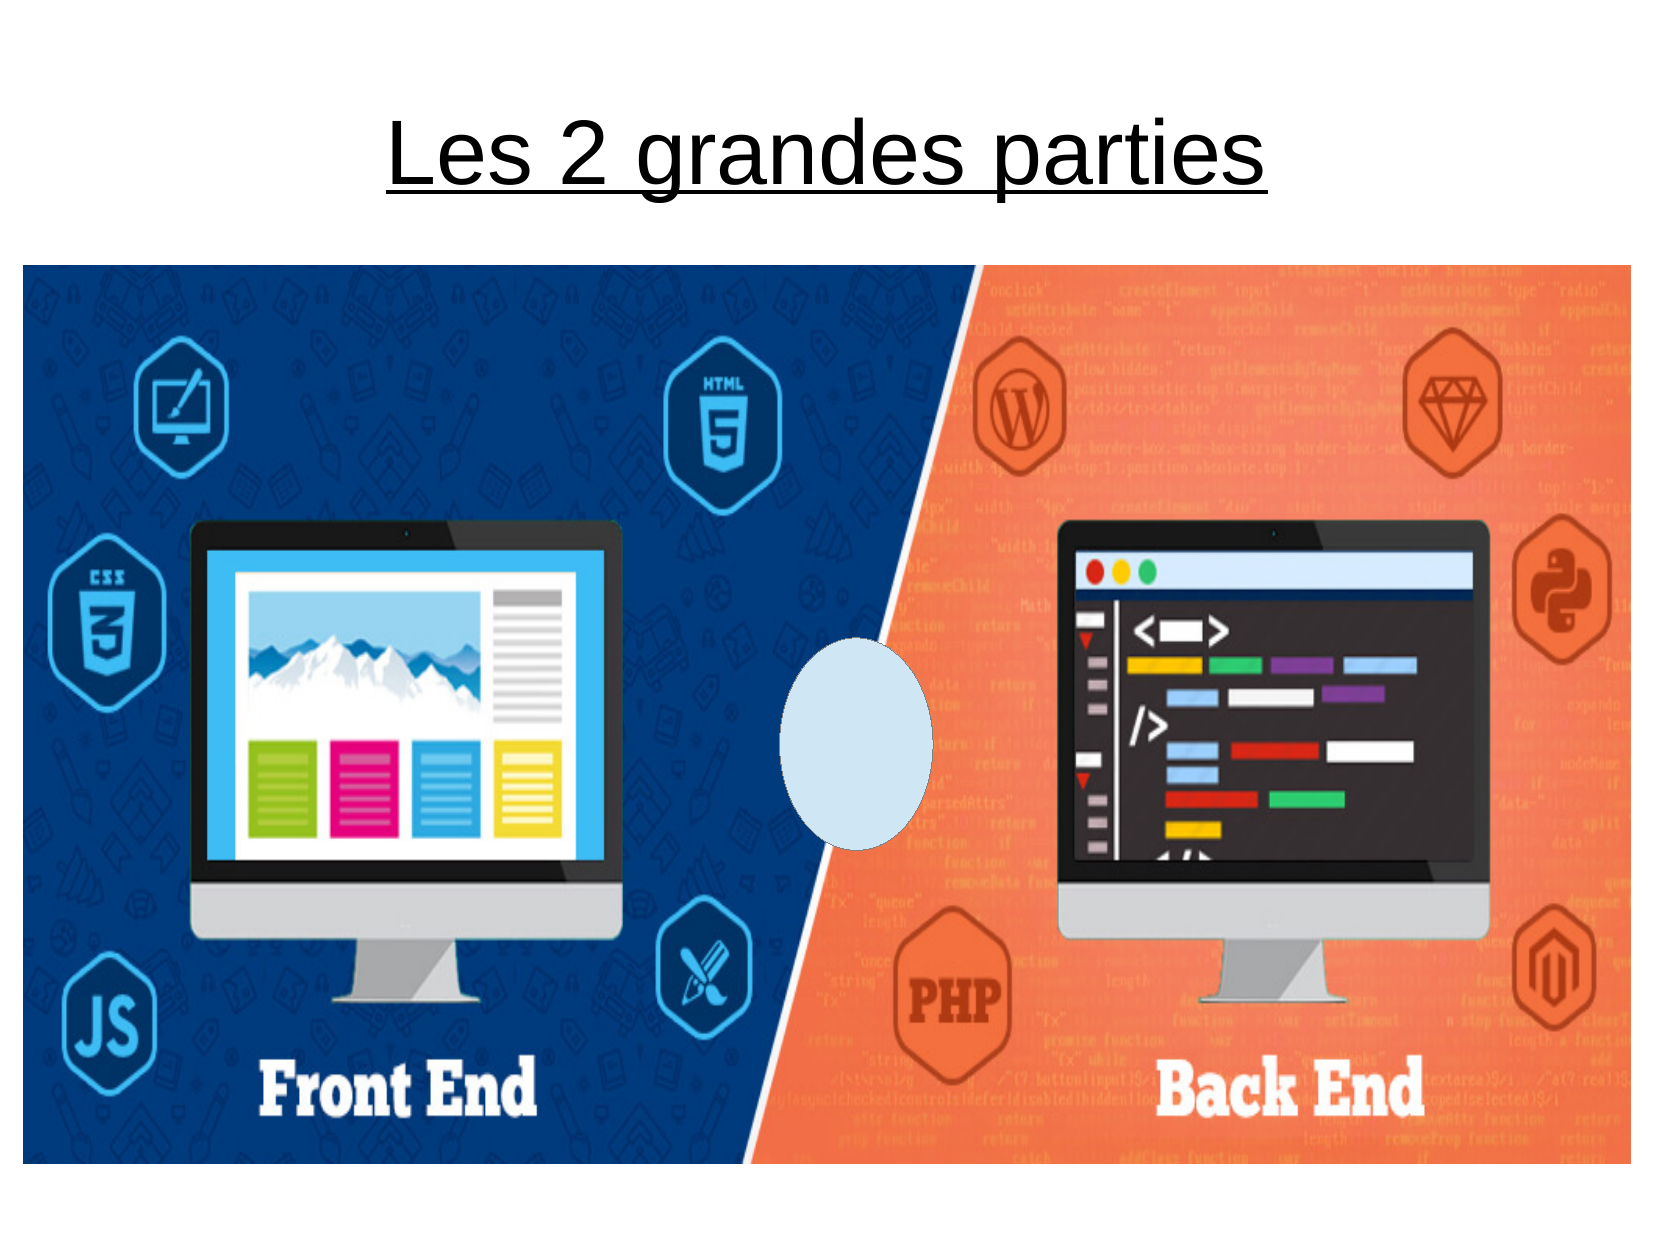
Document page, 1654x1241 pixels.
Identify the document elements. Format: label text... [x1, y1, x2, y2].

title Les 2 grandes parties [82, 49, 1571, 257]
text_box [779, 637, 934, 851]
picture [23, 265, 1631, 1164]
